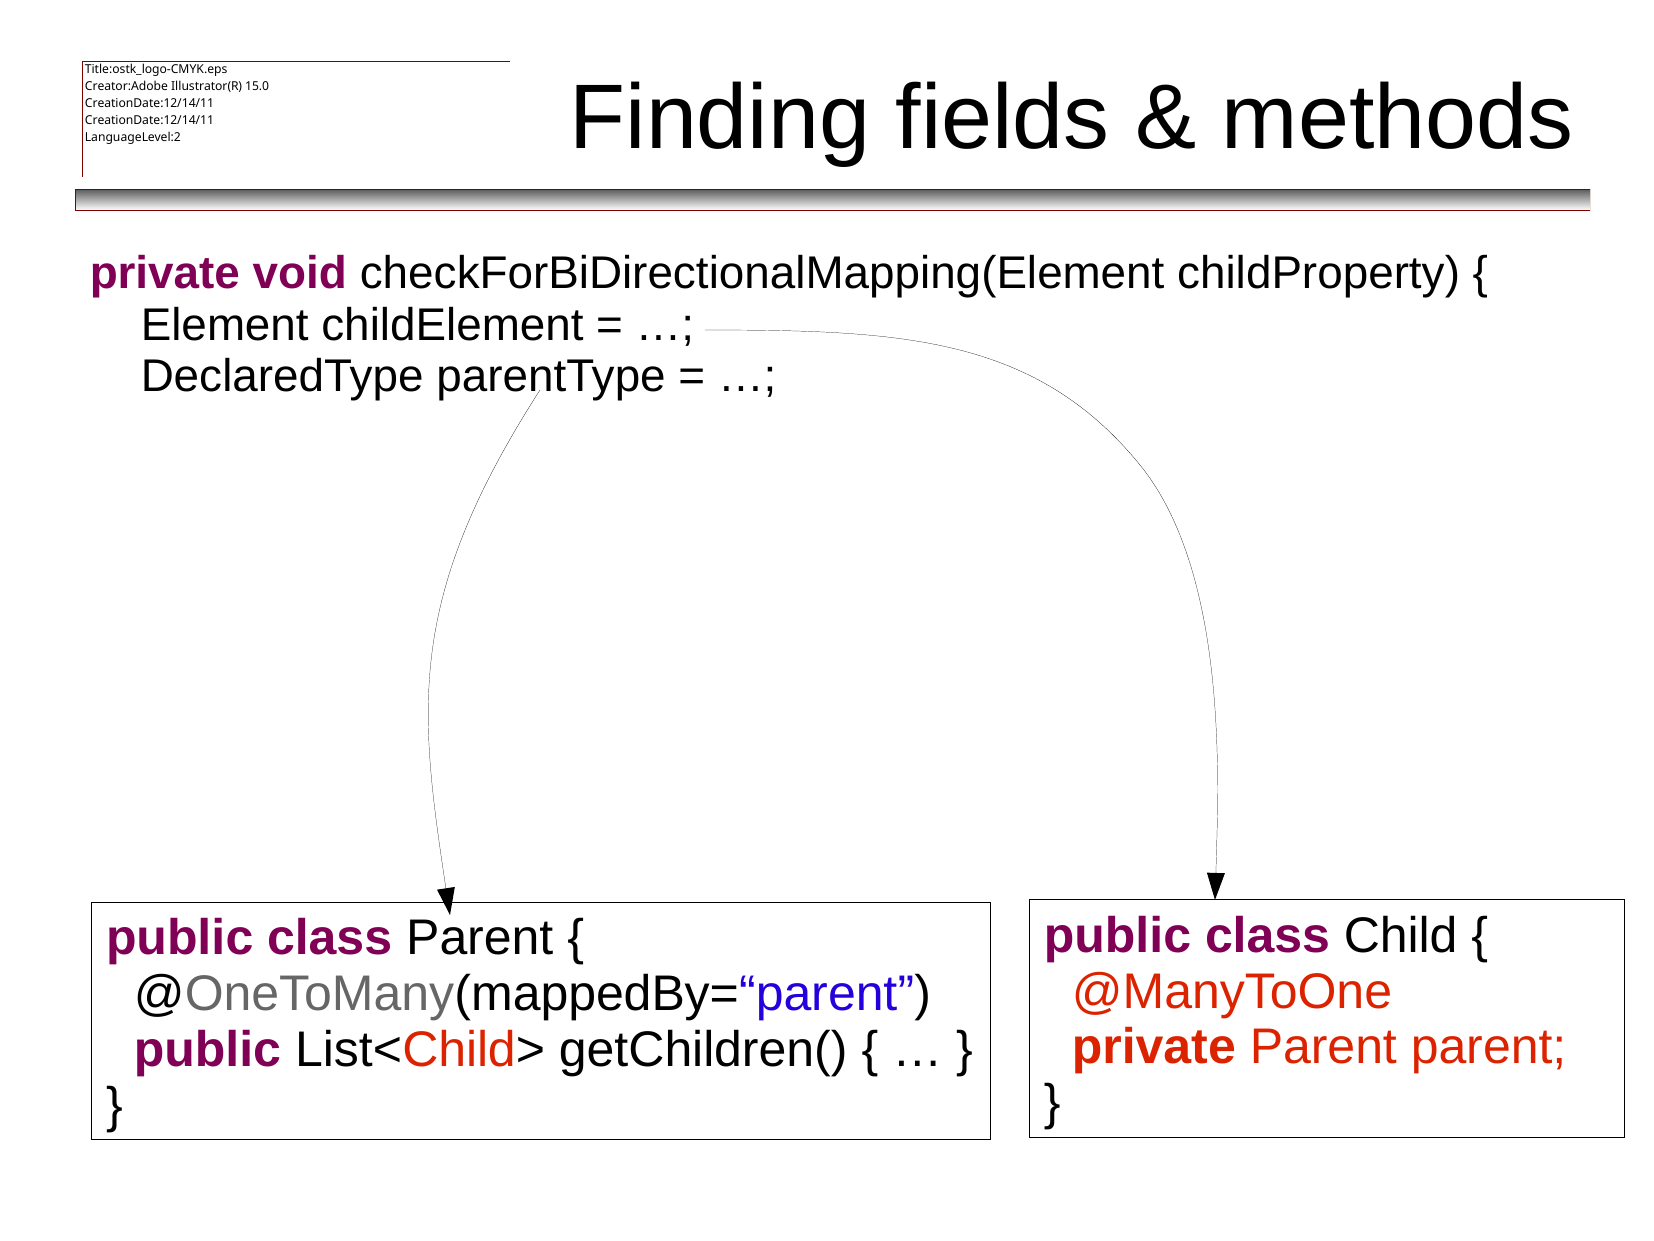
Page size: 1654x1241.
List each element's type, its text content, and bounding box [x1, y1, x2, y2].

text_box public class Parent { @OneToMany(mappedBy=“parent”) public List<Child> getChildren() { … } } [91, 902, 991, 1140]
text_box public class Child { @ManyToOne private Parent parent; } [1029, 899, 1625, 1138]
text_box private void checkForBiDirectionalMapping(Element childProperty) { Element childElement = …; DeclaredType parentType = …; [75, 240, 1591, 409]
title Finding fields & methods [529, 65, 1576, 169]
